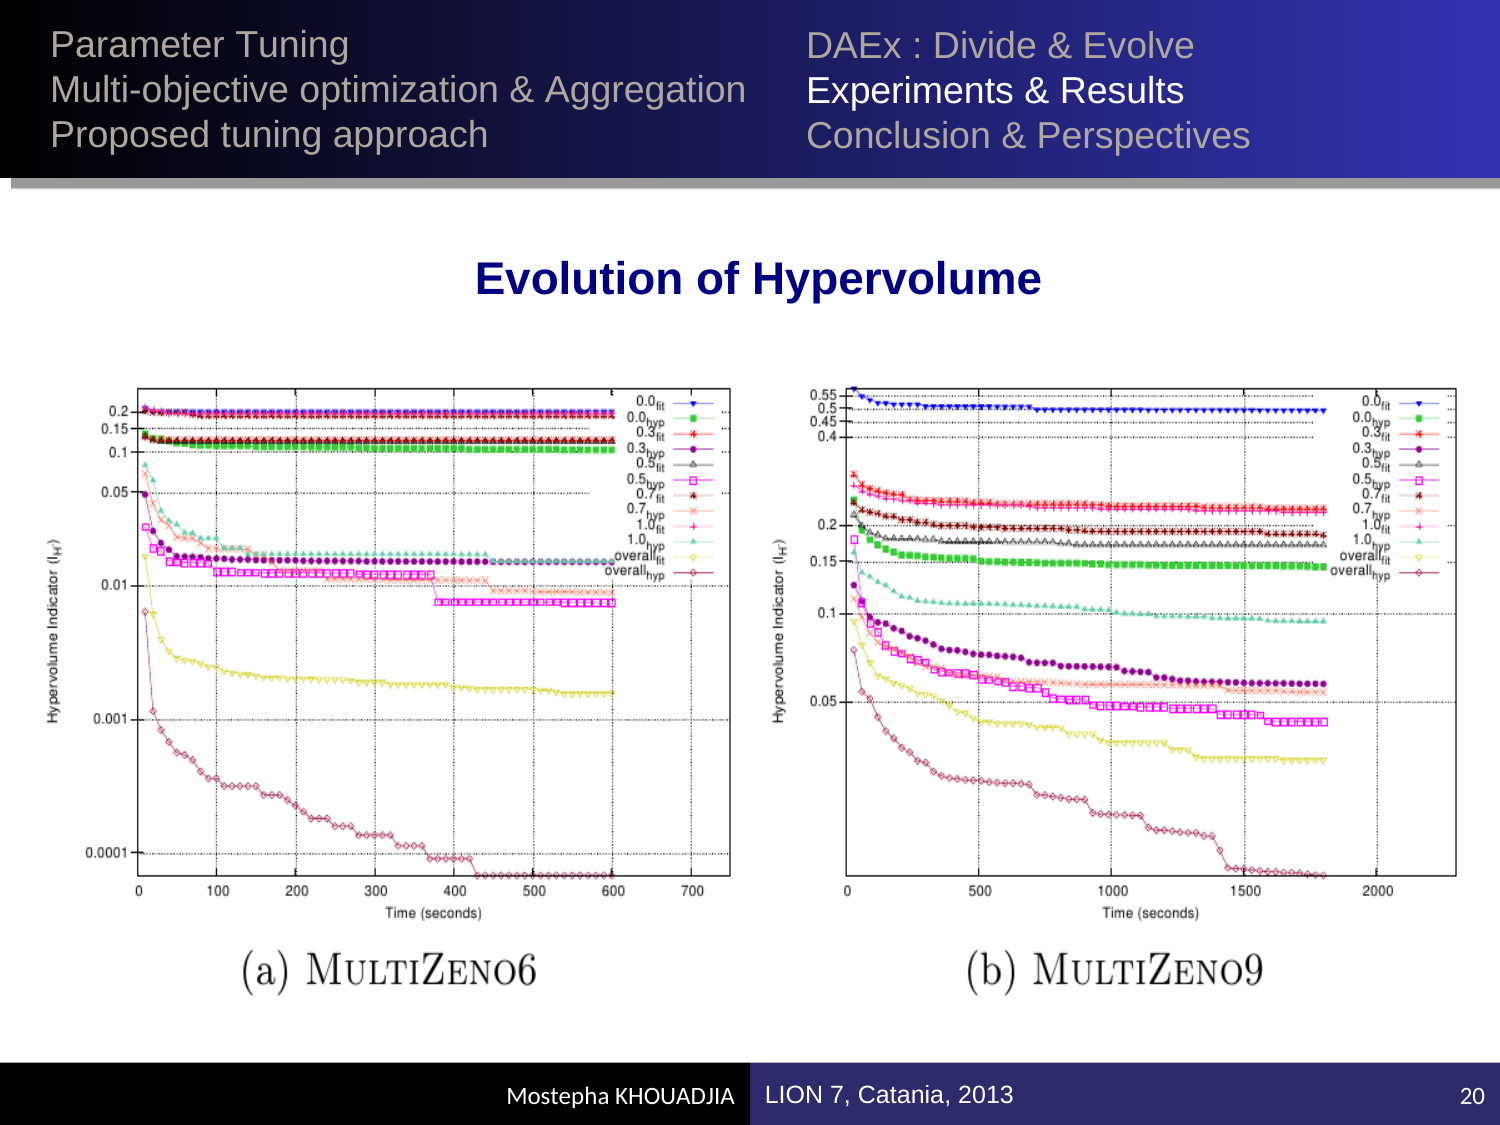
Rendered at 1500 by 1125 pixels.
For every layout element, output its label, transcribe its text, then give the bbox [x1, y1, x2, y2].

text_box Parameter Tuning Multi-objective optimization & Aggregation Proposed tuning approach [35, 12, 815, 519]
text_box DAEx : Divide & Evolve Experiments & Results Conclusion & Perspectives [791, 13, 1500, 164]
picture [6, 350, 1498, 1027]
text_box Evolution of Hypervolume [815, 241, 1246, 312]
